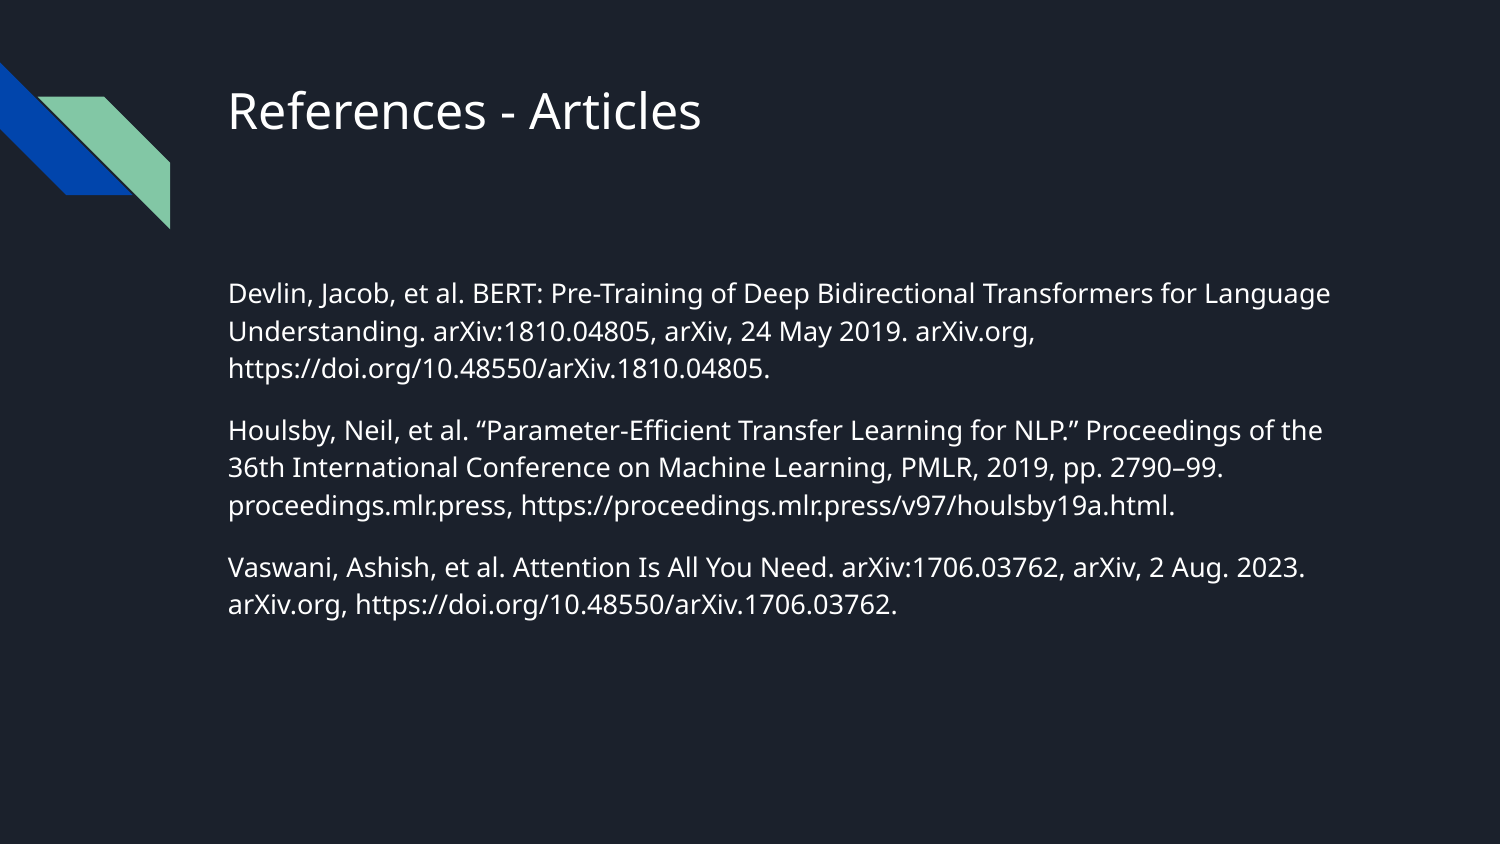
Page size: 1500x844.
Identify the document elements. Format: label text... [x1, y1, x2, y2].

list Devlin, Jacob, et al. BERT: Pre-Training of Deep Bidirectional Transformers for Language Understanding. arXiv:1810.04805, arXiv, 24 May 2019. arXiv.org, https://doi.org/10.48550/arXiv.1810.04805. Houlsby, Neil, et al. “Parameter-Efficient Transfer Learning for NLP.” Proceedings of the 36th International Conference on Machine Learning, PMLR, 2019, pp. 2790–99. proceedings.mlr.press, https://proceedings.mlr.press/v97/houlsby19a.html. Vaswani, Ashish, et al. Attention Is All You Need. arXiv:1706.03762, arXiv, 2 Aug. 2023. arXiv.org, https://doi.org/10.48550/arXiv.1706.03762. [212, 257, 1368, 735]
title References - Articles [212, 64, 1368, 215]
